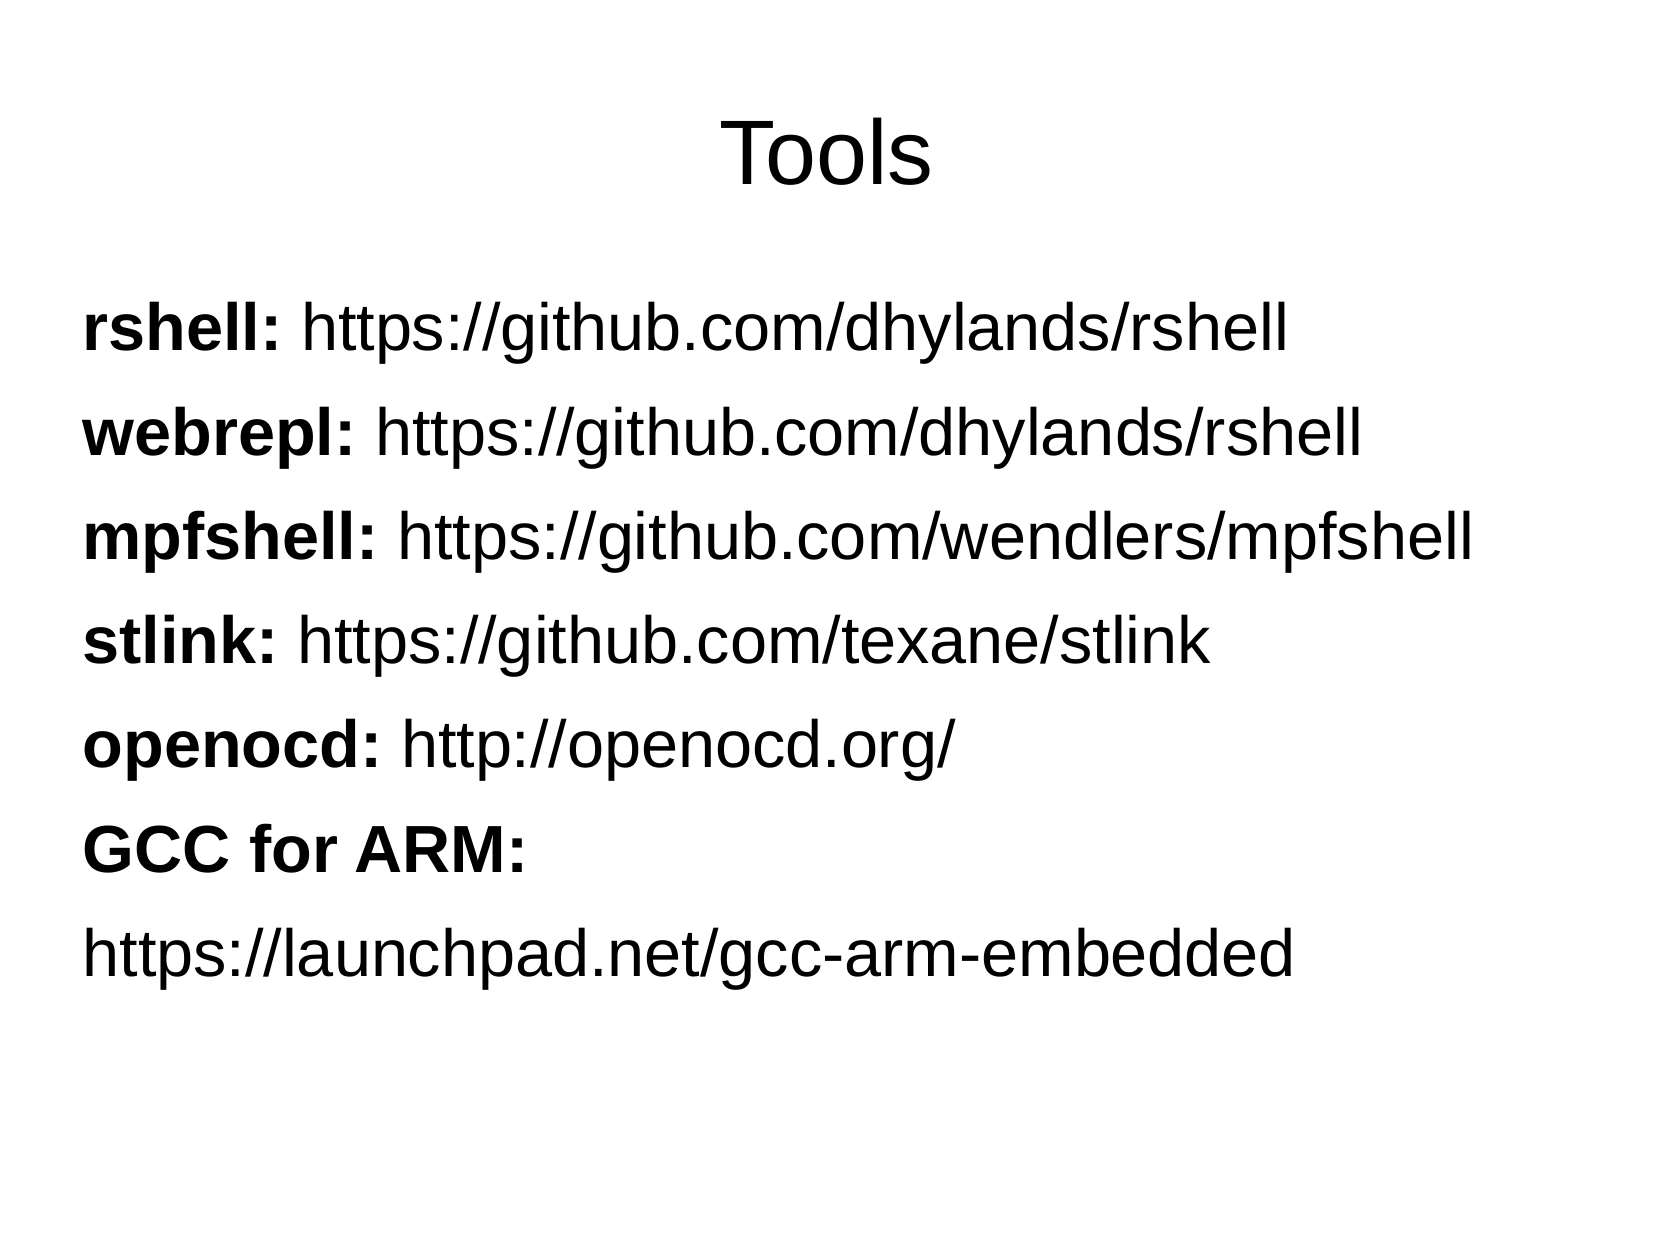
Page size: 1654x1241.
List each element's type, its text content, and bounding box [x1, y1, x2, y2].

title Tools [82, 49, 1571, 257]
list rshell: https://github.com/dhylands/rshell webrepl: https://github.com/dhylands/rshell mpfshell: https://github.com/wendlers/mpfshell stlink: https://github.com/texane/stlink openocd: http://openocd.org/ GCC for ARM: https://launchpad.net/gcc-arm-embedded [82, 290, 1571, 1010]
